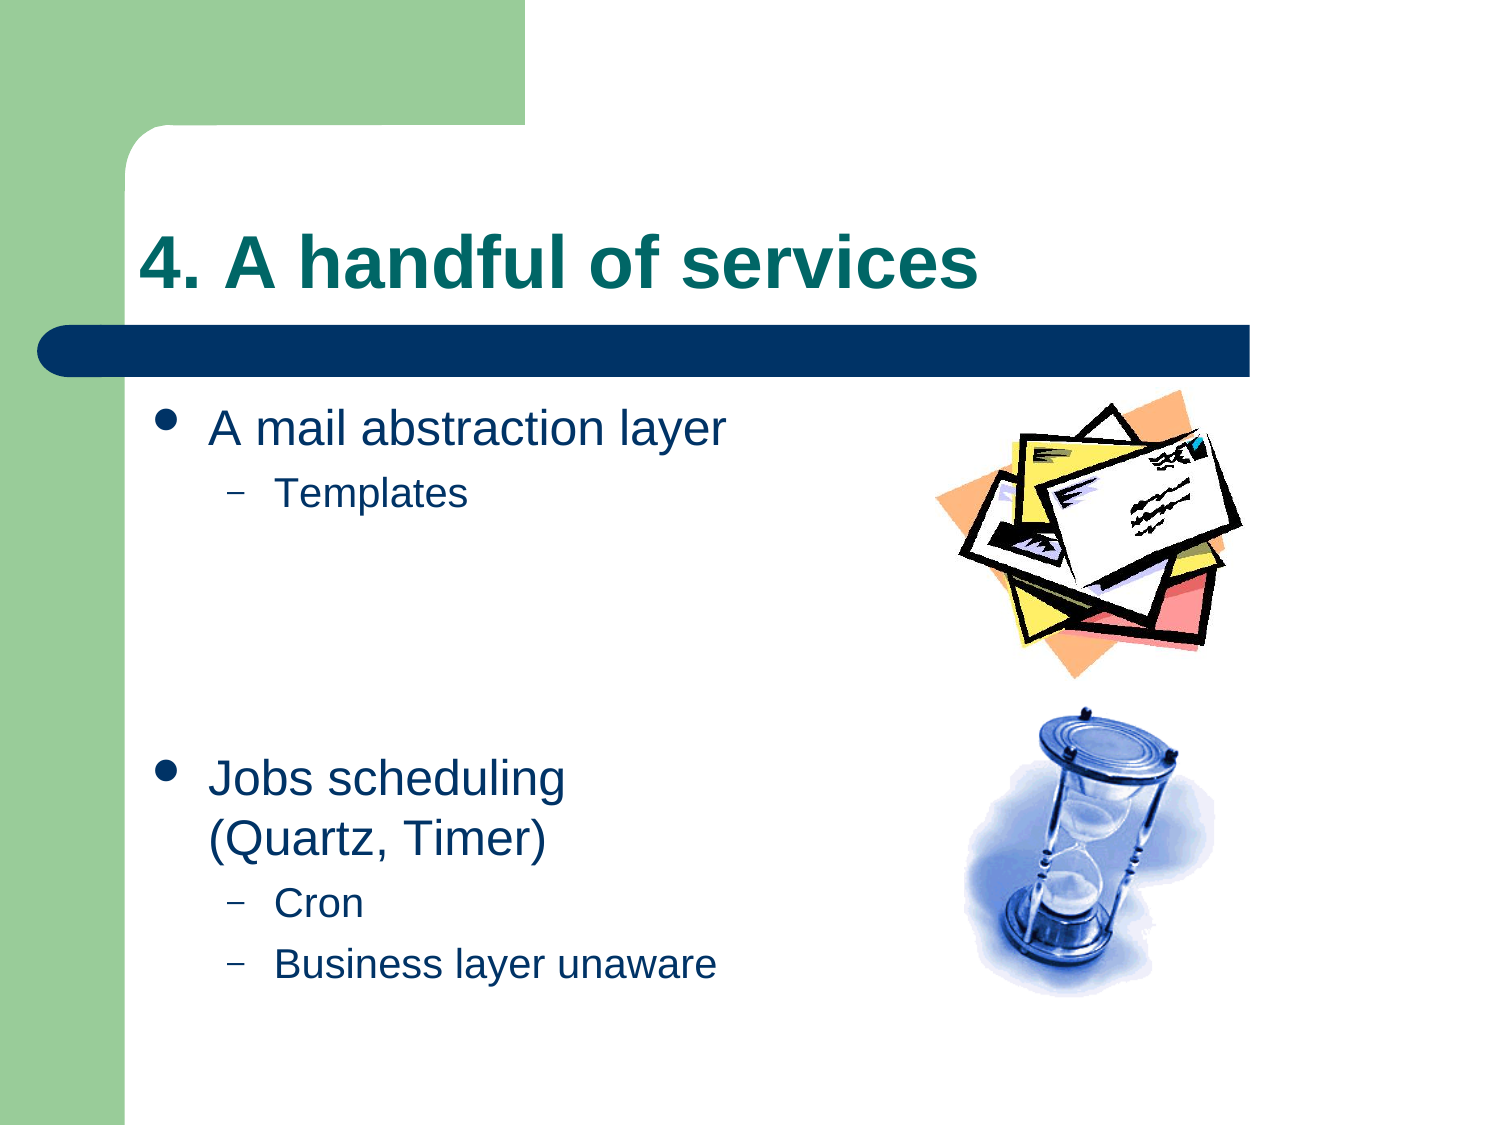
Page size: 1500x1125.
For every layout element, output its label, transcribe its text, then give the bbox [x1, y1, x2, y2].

picture [935, 387, 1245, 681]
picture [964, 705, 1217, 999]
title 4. A handful of services [124, 124, 1425, 313]
list A mail abstraction layer Templates Jobs scheduling (Quartz, Timer) Cron Business layer unaware [137, 387, 756, 999]
